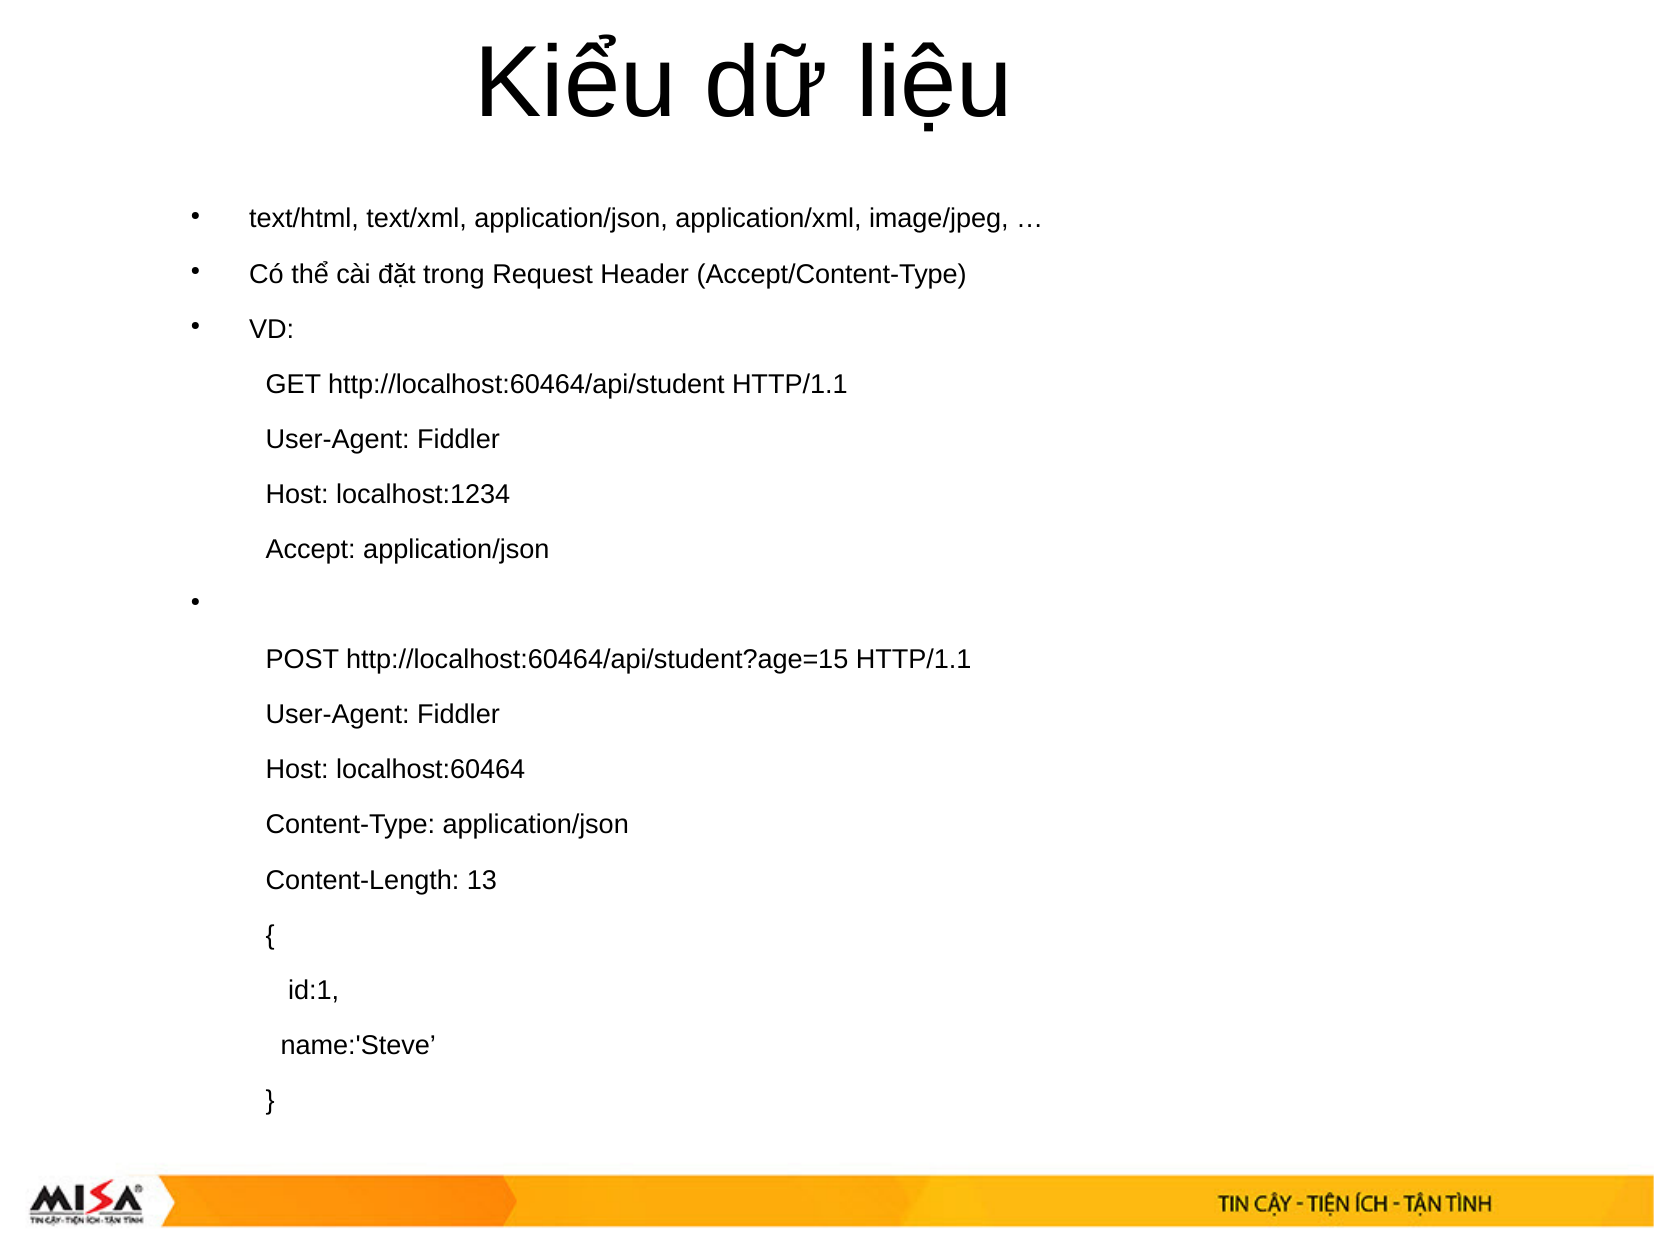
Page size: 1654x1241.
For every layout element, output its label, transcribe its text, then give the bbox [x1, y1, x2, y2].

list text/html, text/xml, application/json, application/xml, image/jpeg, … Có thể cài đặt trong Request Header (Accept/Content-Type) VD: GET http://localhost:60464/api/student HTTP/1.1 User-Agent: Fiddler Host: localhost:1234 Accept: application/json POST http://localhost:60464/api/student?age=15 HTTP/1.1 User-Agent: Fiddler Host: localhost:60464 Content-Type: application/json Content-Length: 13 { id:1, name:'Steve’ } [151, 209, 1489, 1141]
title Kiểu dữ liệu [0, 2, 1489, 166]
